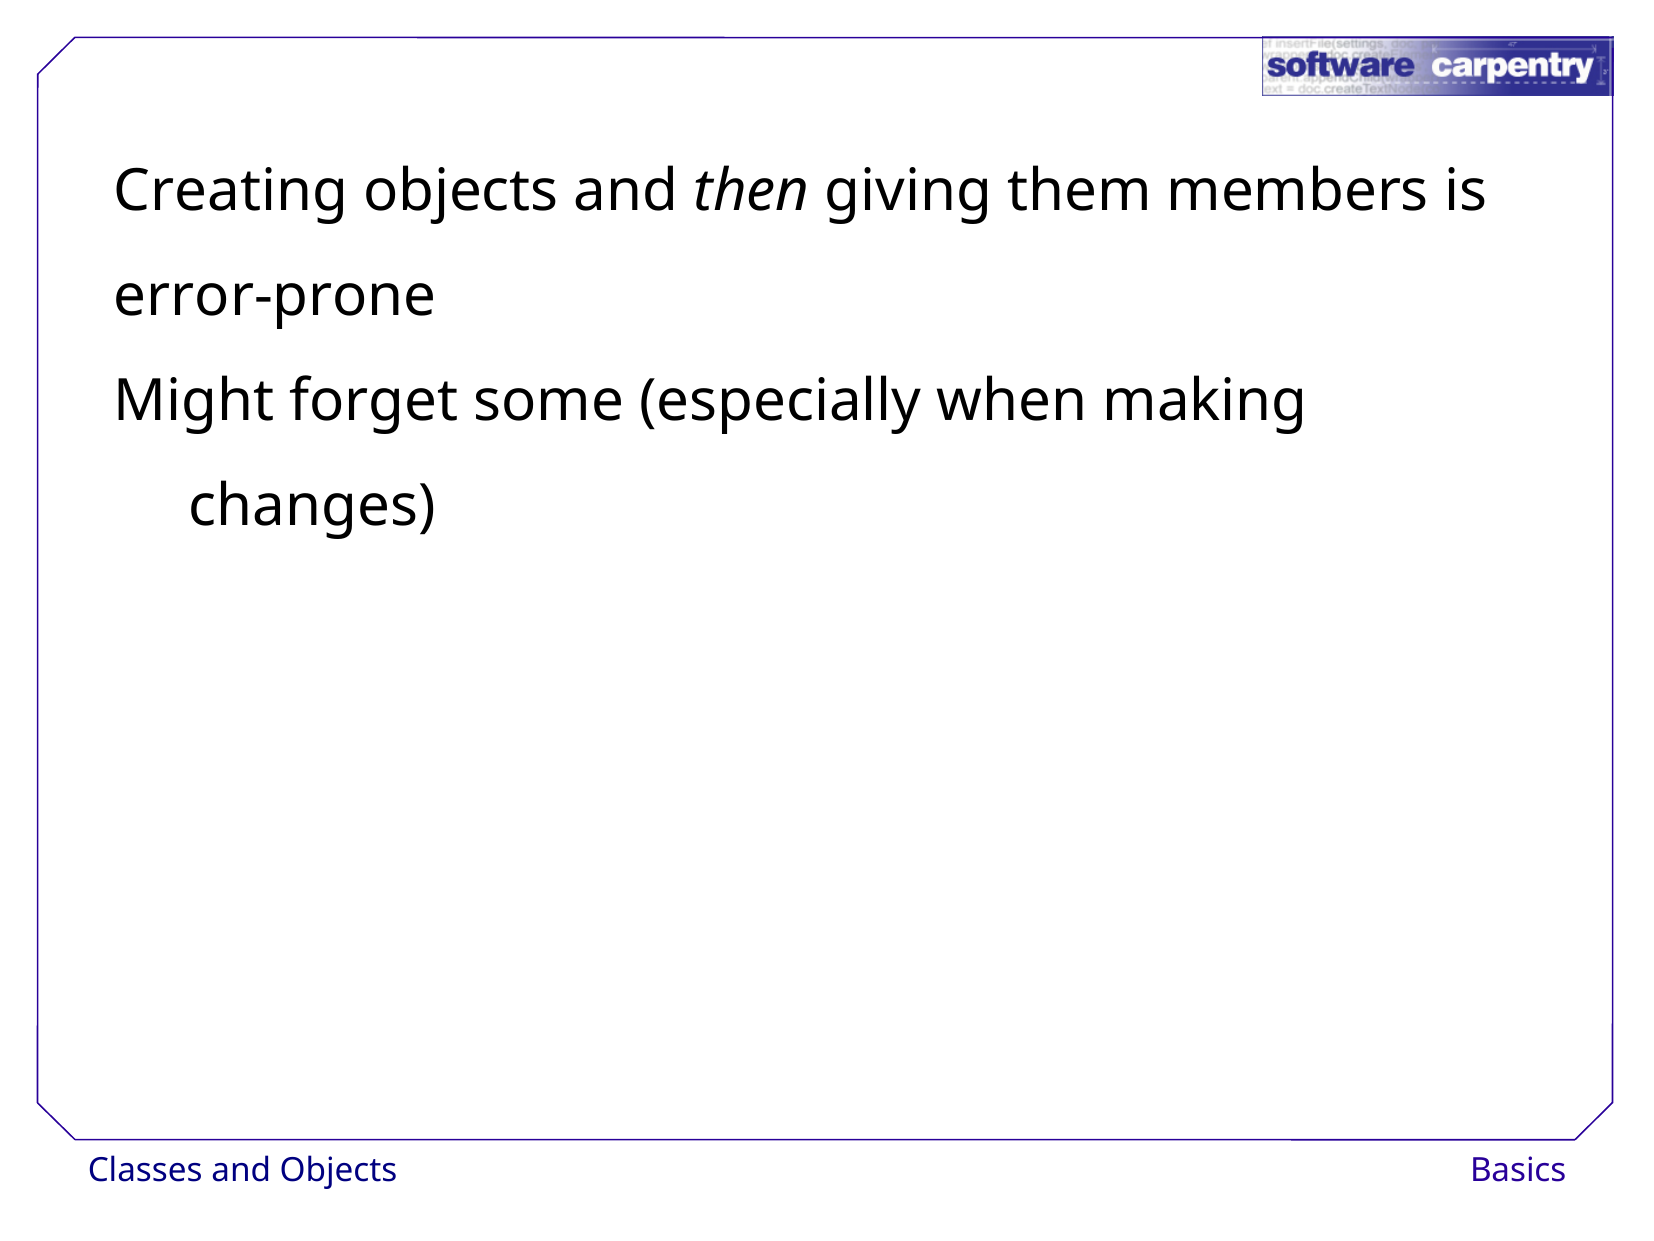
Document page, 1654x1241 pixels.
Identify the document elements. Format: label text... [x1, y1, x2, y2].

text_box Creating objects and then giving them members is error-prone Might forget some (especially when making changes) [99, 109, 1517, 545]
picture [1262, 36, 1614, 96]
